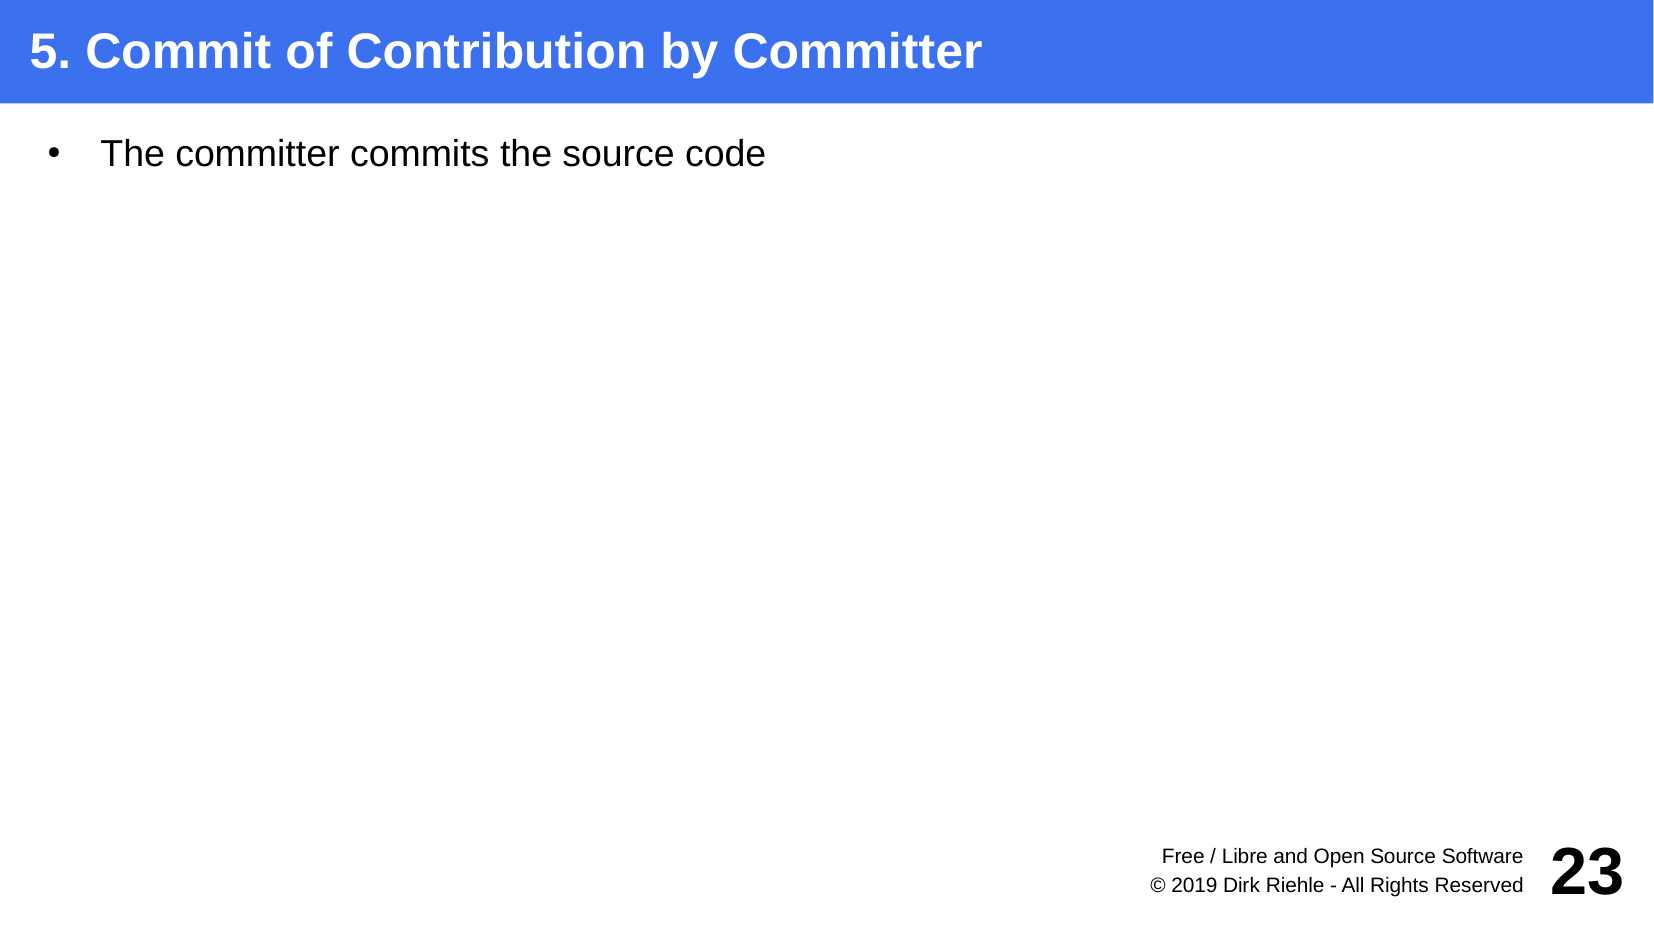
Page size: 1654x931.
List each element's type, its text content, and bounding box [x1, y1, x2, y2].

list The committer commits the source code [29, 132, 1625, 813]
title 5. Commit of Contribution by Committer [0, 0, 1654, 104]
